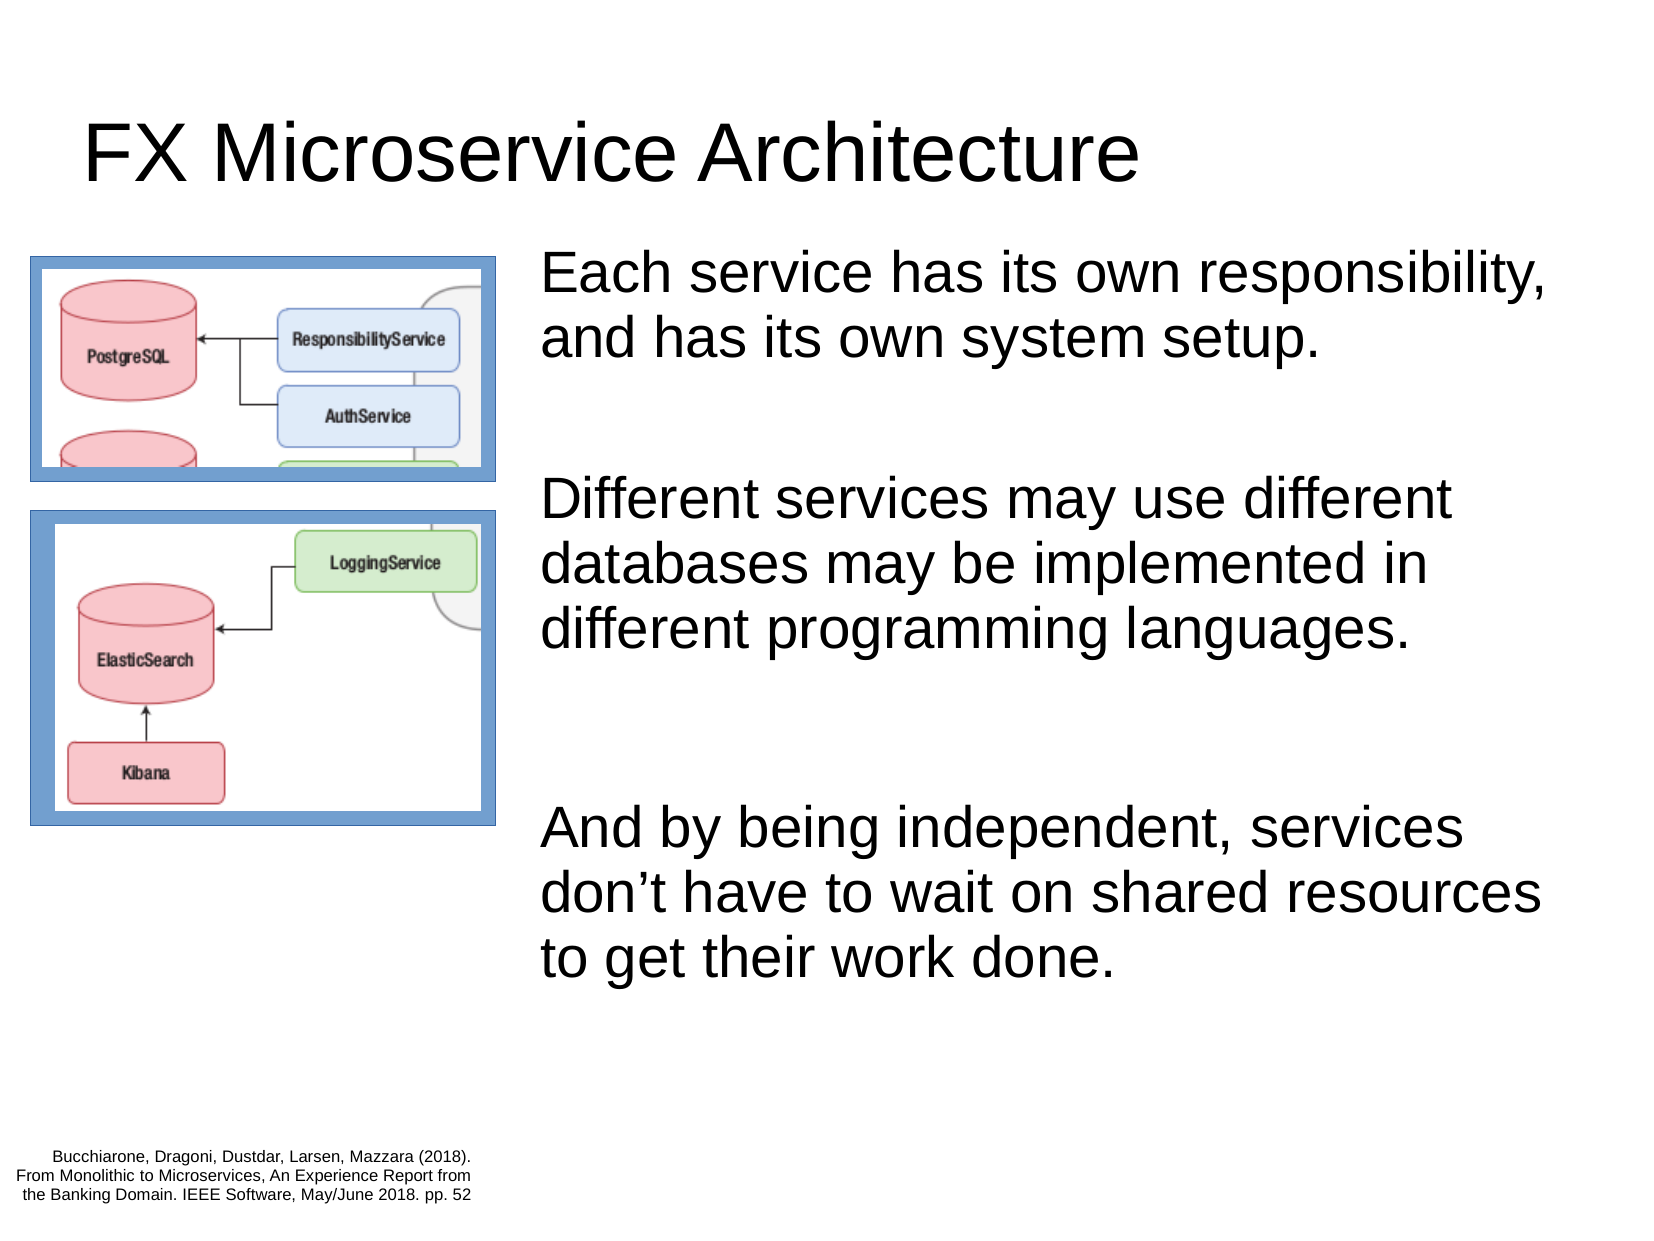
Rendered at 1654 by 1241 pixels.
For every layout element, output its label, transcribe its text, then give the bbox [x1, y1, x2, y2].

picture [42, 269, 481, 467]
title FX Microservice Architecture [82, 49, 1171, 257]
text_box [30, 256, 496, 482]
picture [55, 524, 481, 811]
text_box [30, 510, 496, 826]
text_box Bucchiarone, Dragoni, Dustdar, Larsen, Mazzara (2018). From Monolithic to Microservices, An Experience Report from the Banking Domain. IEEE Software, May/June 2018. pp. 52 [0, 1140, 487, 1218]
list Each service has its own responsibility, and has its own system setup. Different services may use different databases may be implemented in different programming languages. And by being independent, services don’t have to wait on shared resources to get their work done. [540, 240, 1576, 1171]
